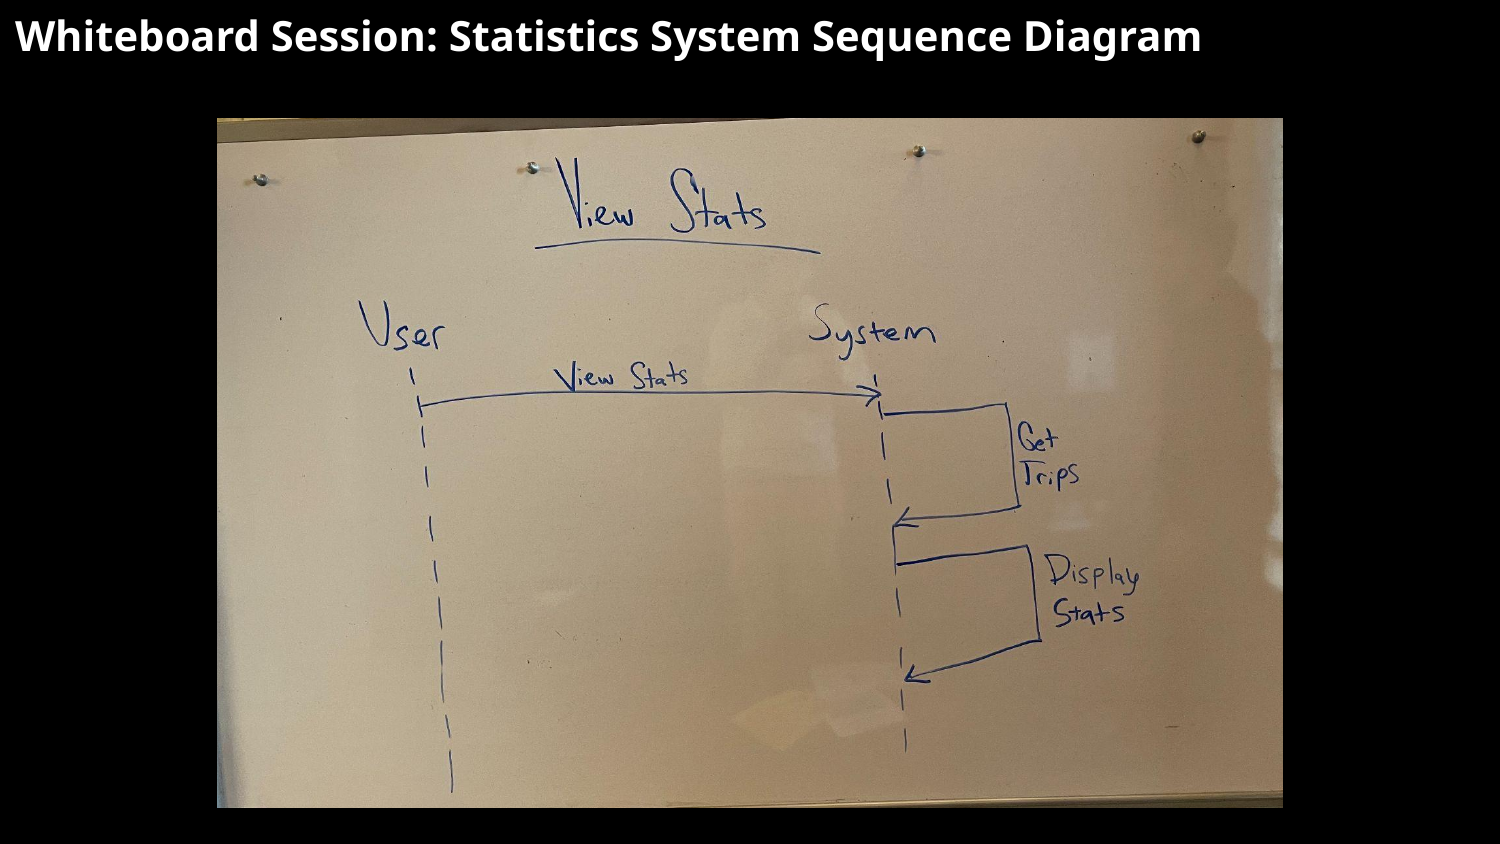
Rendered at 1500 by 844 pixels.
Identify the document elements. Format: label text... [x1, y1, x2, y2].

picture [217, 118, 1283, 808]
title Whiteboard Session: Statistics System Sequence Diagram [0, 0, 1398, 94]
